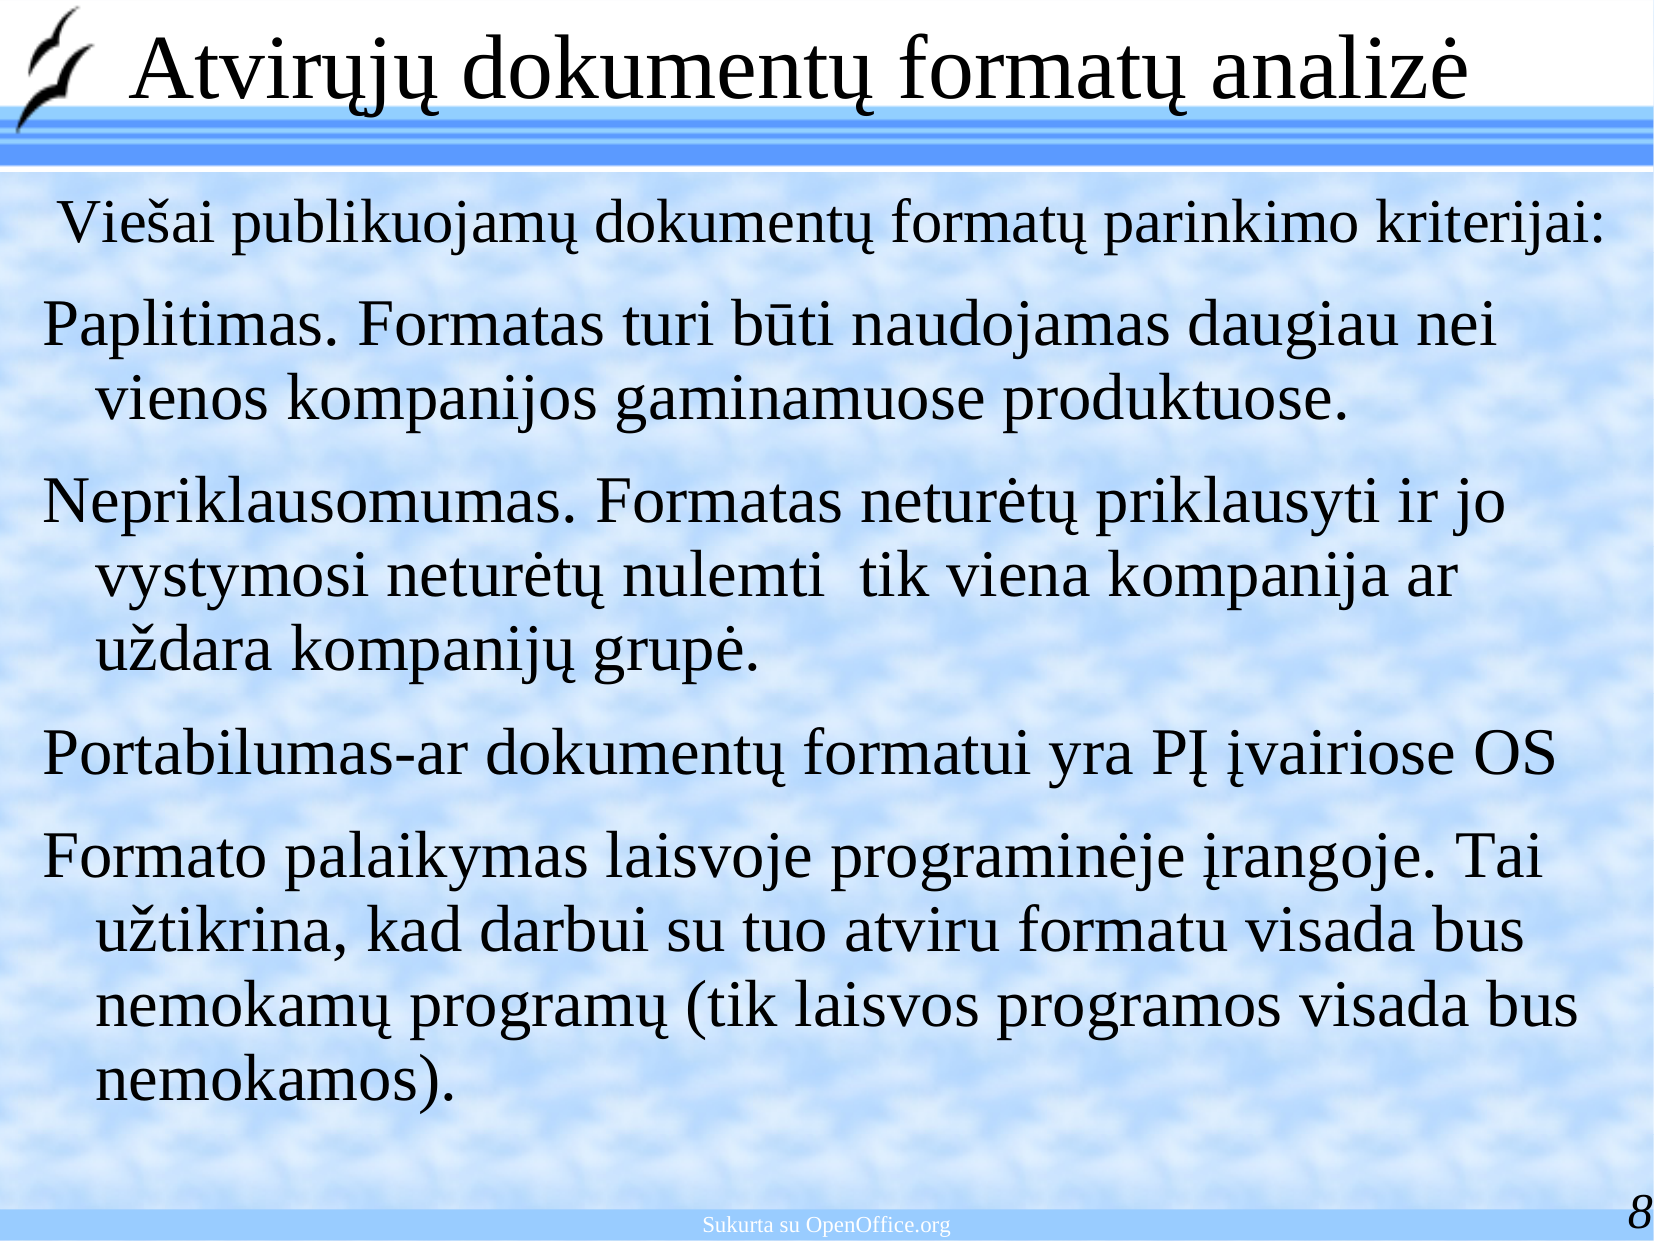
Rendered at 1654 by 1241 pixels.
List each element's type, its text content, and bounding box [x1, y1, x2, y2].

list Viešai publikuojamų dokumentų formatų parinkimo kriterijai: Paplitimas. Formatas turi būti naudojamas daugiau nei vienos kompanijos gaminamuose produktuose. Nepriklausomumas. Formatas neturėtų priklausyti ir jo vystymosi neturėtų nulemti tik viena kompanija ar uždara kompanijų grupė. Portabilumas-ar dokumentų formatui yra PĮ įvairiose OS Formato palaikymas laisvoje programinėje įrangoje. Tai užtikrina, kad darbui su tuo atviru formatu visada bus nemokamų programų (tik laisvos programos visada bus nemokamos). [24, 187, 1623, 1195]
title Atvirųjų dokumentų formatų analizė [94, 0, 1507, 172]
picture [1636, 1197, 1647, 1209]
picture [0, 0, 1654, 1209]
